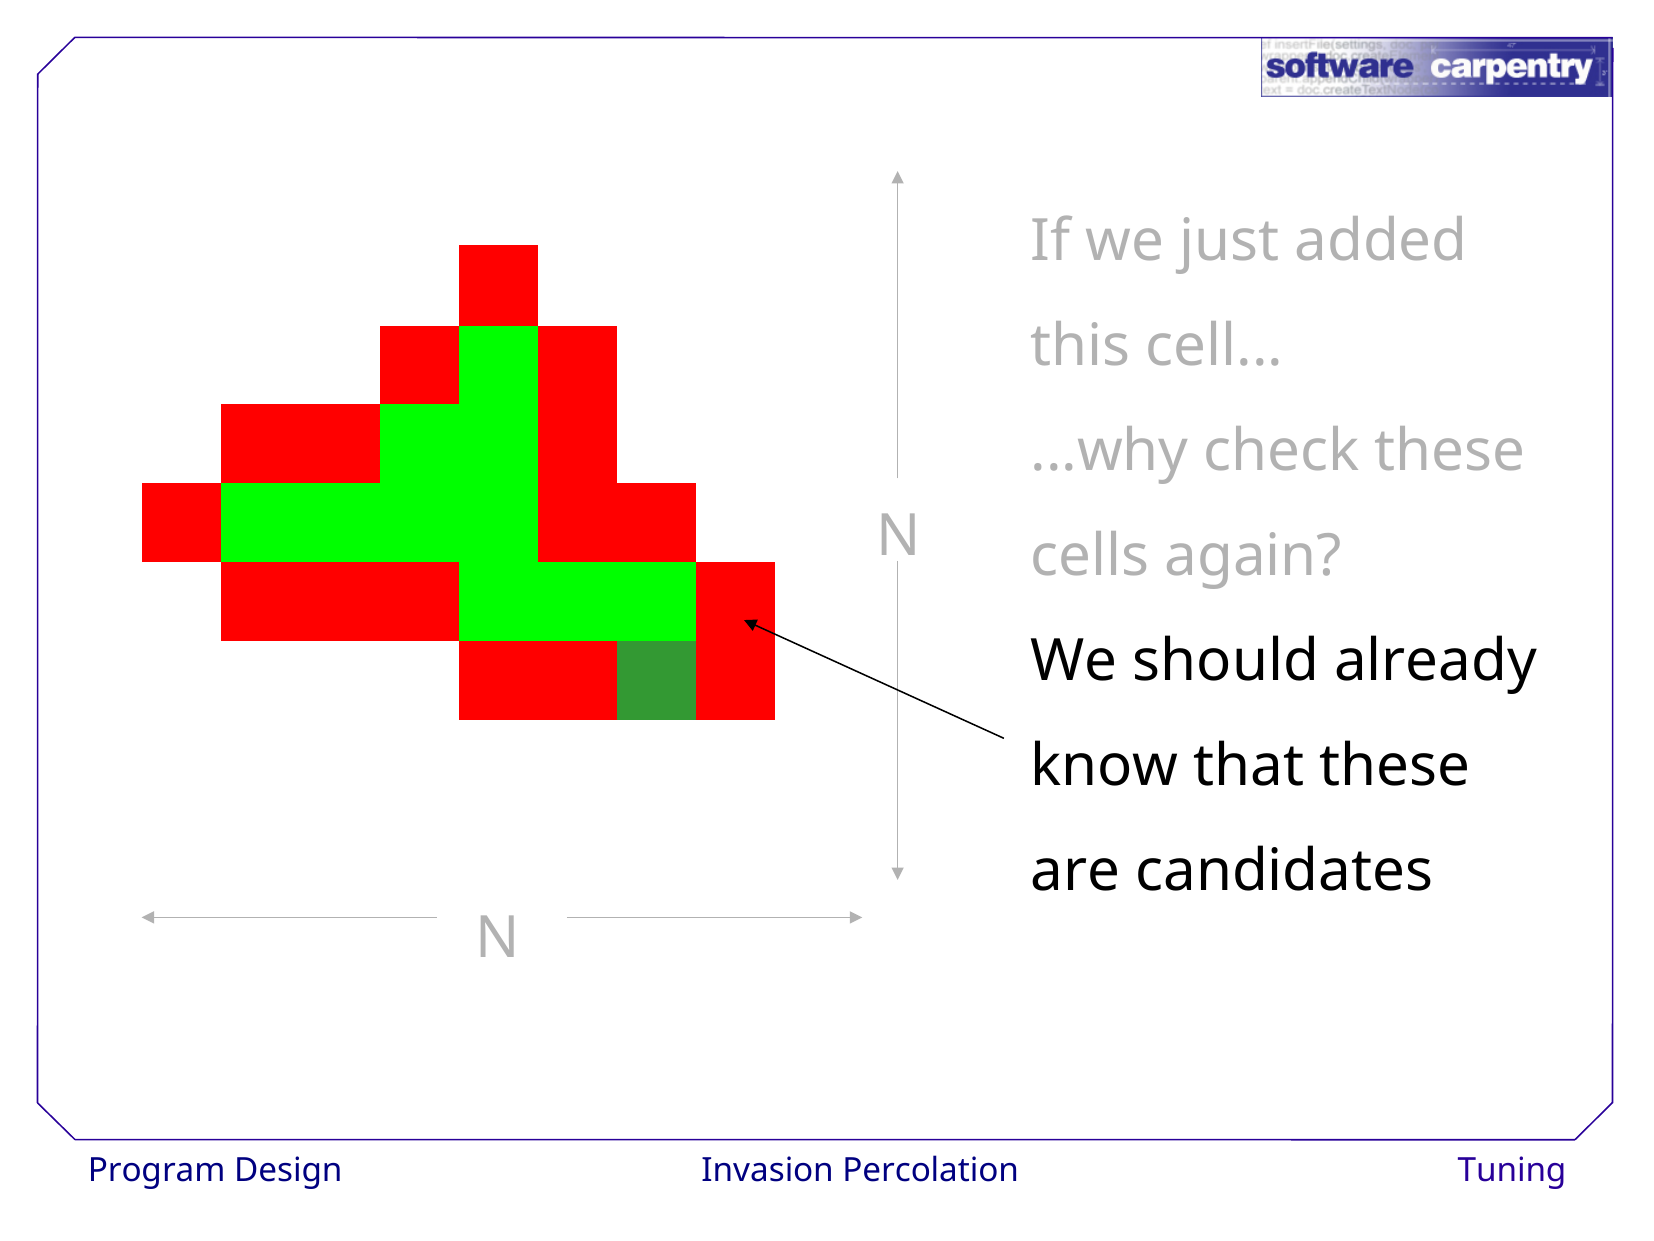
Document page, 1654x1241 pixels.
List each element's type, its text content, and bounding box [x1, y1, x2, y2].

table_cell [538, 562, 617, 641]
text_box N [862, 454, 922, 576]
table_cell [142, 799, 221, 878]
table_cell [300, 326, 380, 404]
table_cell [380, 483, 459, 562]
table_cell [300, 799, 380, 878]
table_cell [538, 720, 617, 799]
table_cell [696, 720, 775, 799]
table_cell [300, 483, 380, 562]
table_cell [380, 326, 459, 404]
table_cell [300, 562, 380, 641]
table_header [300, 166, 380, 245]
table_cell [459, 720, 538, 799]
table_cell [696, 483, 775, 562]
table_cell [142, 404, 221, 483]
table_cell [142, 641, 221, 720]
table_cell [538, 641, 617, 720]
table_cell [775, 483, 855, 562]
table_cell [696, 326, 775, 404]
table_cell [380, 404, 459, 483]
table_cell [775, 404, 855, 483]
table_cell [538, 326, 617, 404]
table_cell [775, 641, 855, 720]
table_cell [221, 562, 300, 641]
table_cell [538, 245, 617, 326]
table_cell [617, 720, 696, 799]
table_cell [221, 326, 300, 404]
table_cell [142, 720, 221, 799]
table_cell [300, 245, 380, 326]
table_cell [696, 799, 775, 878]
picture [1261, 39, 1613, 97]
table_cell [221, 404, 300, 483]
table_cell [617, 404, 696, 483]
text_box If we just added this cell... ...why check these cells again? We should already know that these are candidates [1015, 159, 1580, 910]
table_cell [696, 404, 775, 483]
table_cell [142, 562, 221, 641]
table_cell [696, 562, 775, 641]
table_cell [459, 562, 538, 641]
table_cell [459, 641, 538, 720]
table_cell [380, 245, 459, 326]
table_cell [696, 245, 775, 326]
table_cell [380, 720, 459, 799]
table_cell [142, 326, 221, 404]
table_cell [617, 245, 696, 326]
table_cell [775, 720, 855, 799]
table_cell [459, 326, 538, 404]
table_cell [142, 245, 221, 326]
table_cell [221, 641, 300, 720]
table_header [221, 166, 300, 245]
table_cell [775, 326, 855, 404]
table_cell [617, 641, 696, 720]
table_header [696, 166, 775, 245]
table_cell [380, 641, 459, 720]
table_cell [538, 404, 617, 483]
table_cell [775, 562, 855, 641]
table_cell [459, 245, 538, 326]
table_header [617, 166, 696, 245]
table_cell [696, 641, 775, 720]
table_cell [538, 799, 617, 878]
table_cell [617, 483, 696, 562]
table_cell [380, 562, 459, 641]
table_cell [459, 799, 538, 878]
table_cell [142, 483, 221, 562]
table_cell [380, 799, 459, 878]
table_cell [617, 799, 696, 878]
table_cell [300, 404, 380, 483]
table_cell [300, 641, 380, 720]
table_cell [221, 245, 300, 326]
table_cell [617, 562, 696, 641]
table_cell [538, 483, 617, 562]
table_cell [300, 720, 380, 799]
table_cell [221, 483, 300, 562]
text_box N [460, 856, 520, 977]
table_cell [459, 483, 538, 562]
table_header [459, 166, 538, 245]
table_cell [775, 245, 855, 326]
table_header [538, 166, 617, 245]
table_cell [775, 636, 785, 641]
table_cell [795, 641, 855, 669]
table_header [775, 166, 855, 245]
table_cell [459, 404, 538, 483]
table_cell [617, 326, 696, 404]
table_cell [221, 799, 300, 878]
table_cell [221, 720, 300, 799]
table_header [380, 166, 459, 245]
table_cell [775, 799, 855, 878]
table_header [142, 166, 221, 245]
